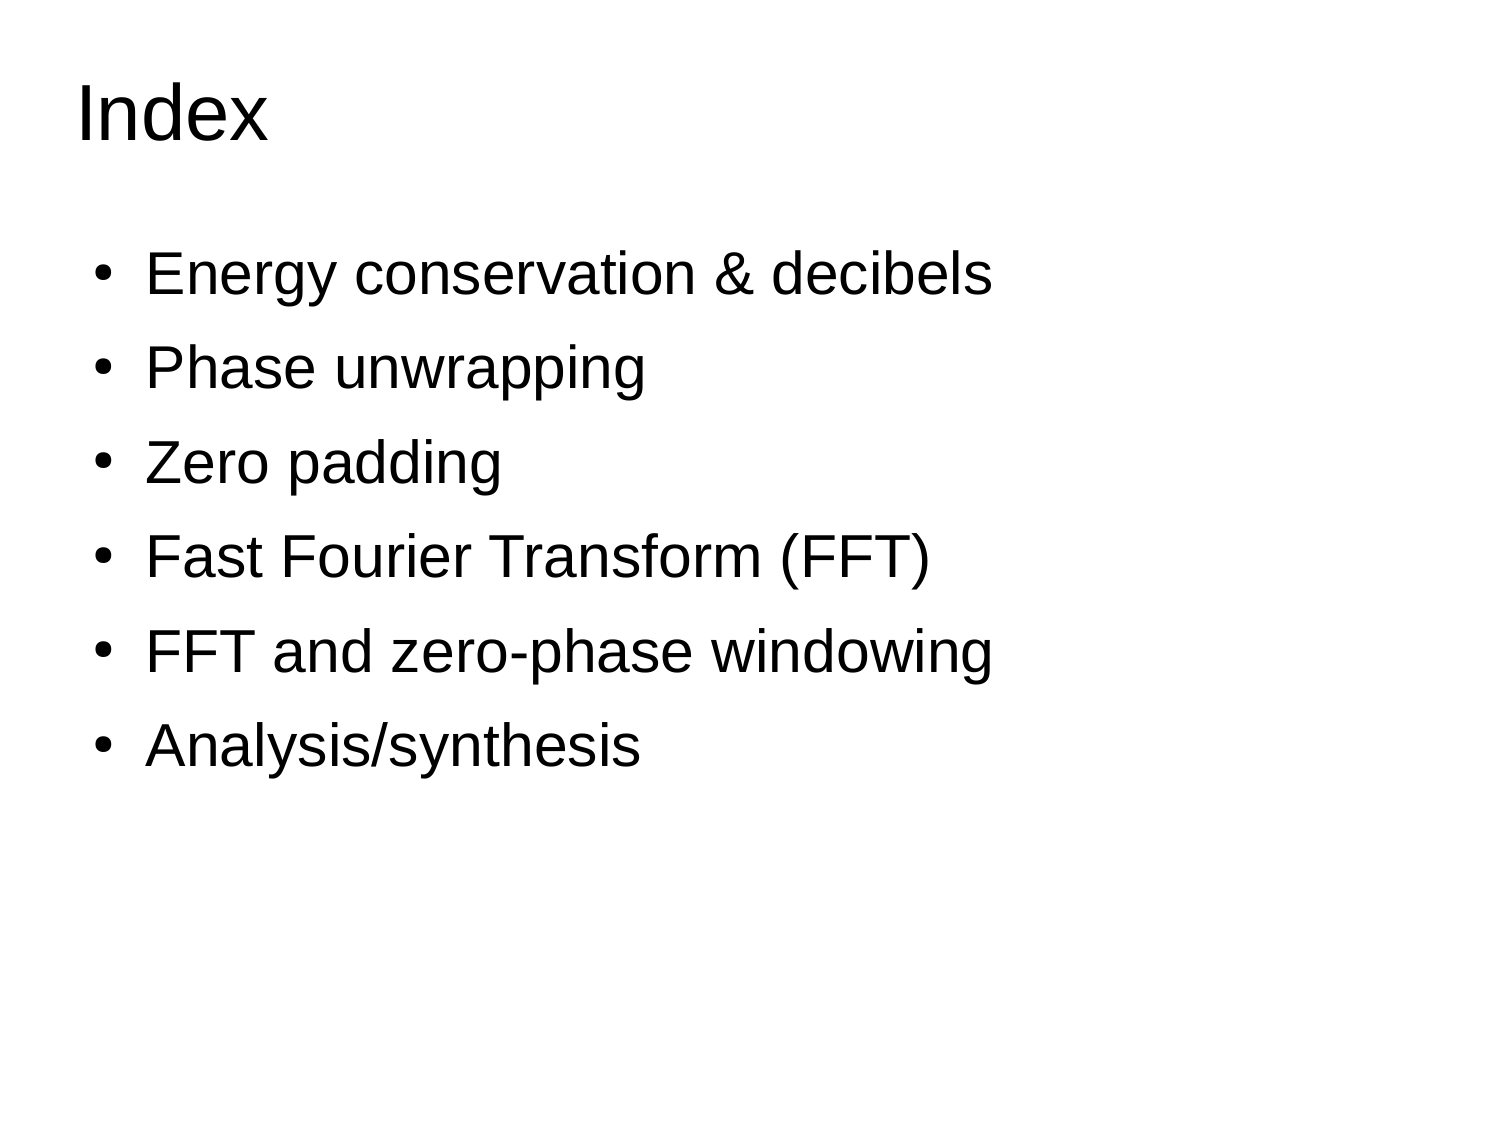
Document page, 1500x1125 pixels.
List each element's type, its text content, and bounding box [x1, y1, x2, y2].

list Energy conservation & decibels Phase unwrapping Zero padding Fast Fourier Transform (FFT) FFT and zero-phase windowing Analysis/synthesis [75, 239, 1441, 1036]
title Index [75, 44, 1425, 180]
